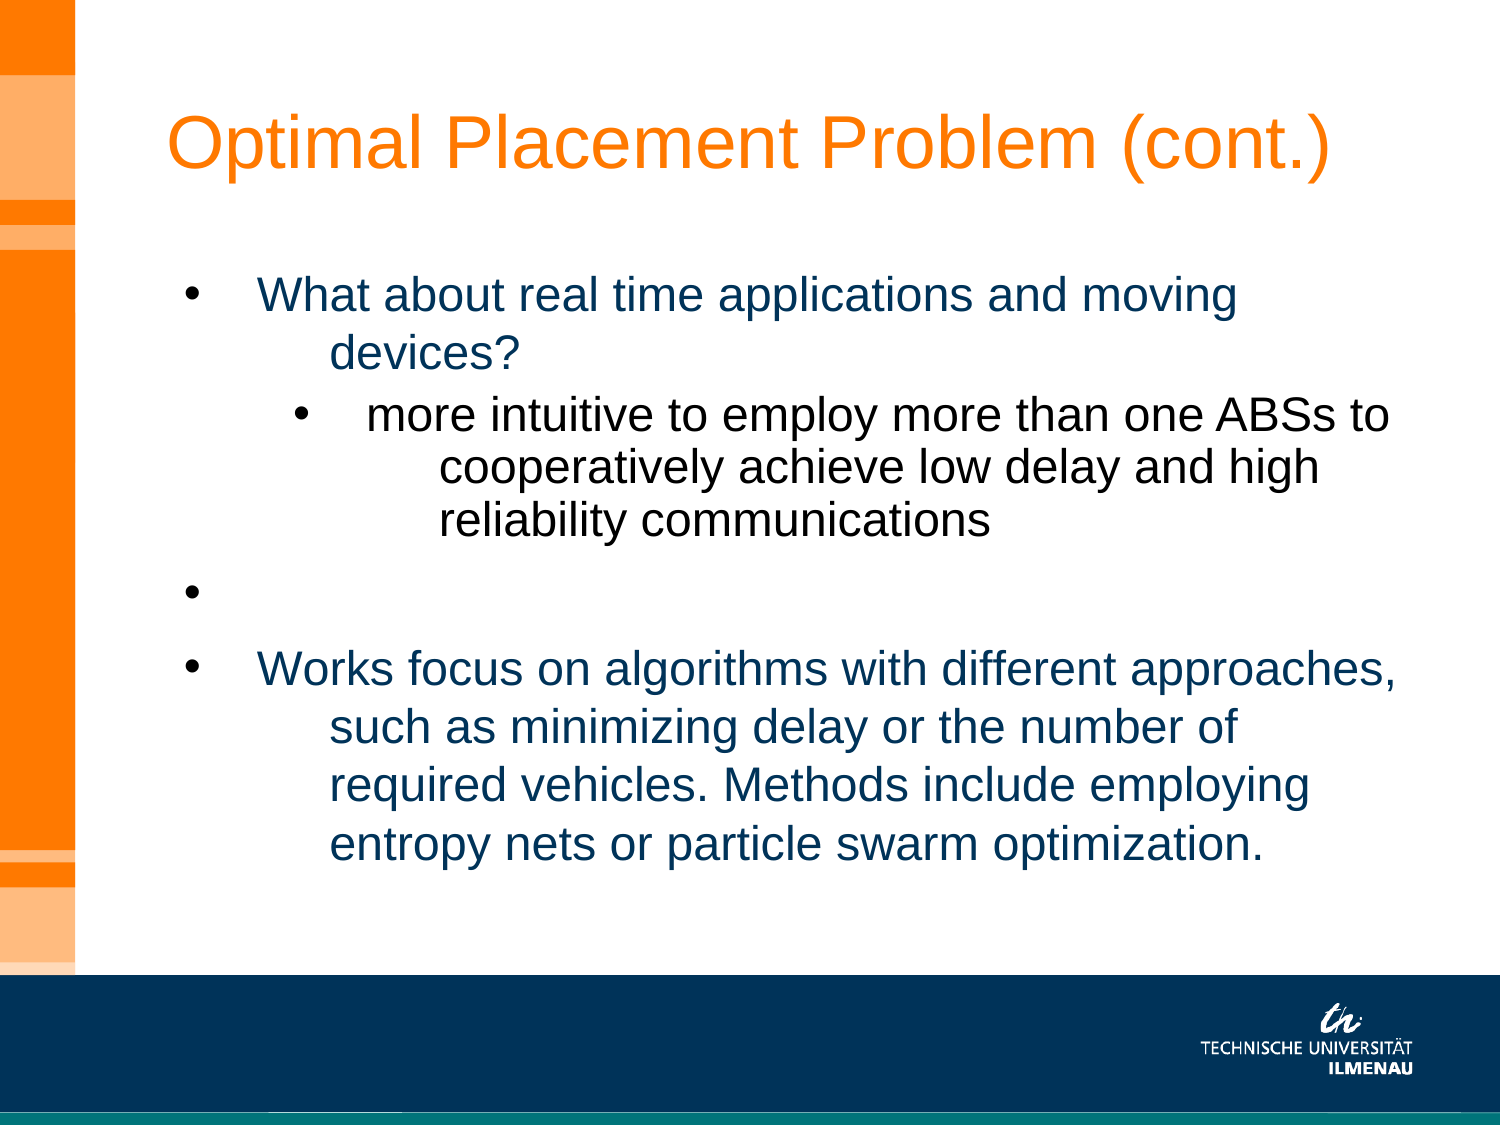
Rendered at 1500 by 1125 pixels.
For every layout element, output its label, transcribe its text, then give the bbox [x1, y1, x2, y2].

list What about real time applications and moving devices? more intuitive to employ more than one ABSs to cooperatively achieve low delay and high reliability communications Works focus on algorithms with different approaches, such as minimizing delay or the number of required vehicles. Methods include employing entropy nets or particle swarm optimization. [74, 263, 1425, 916]
title Optimal Placement Problem (cont.) [74, 20, 1425, 257]
